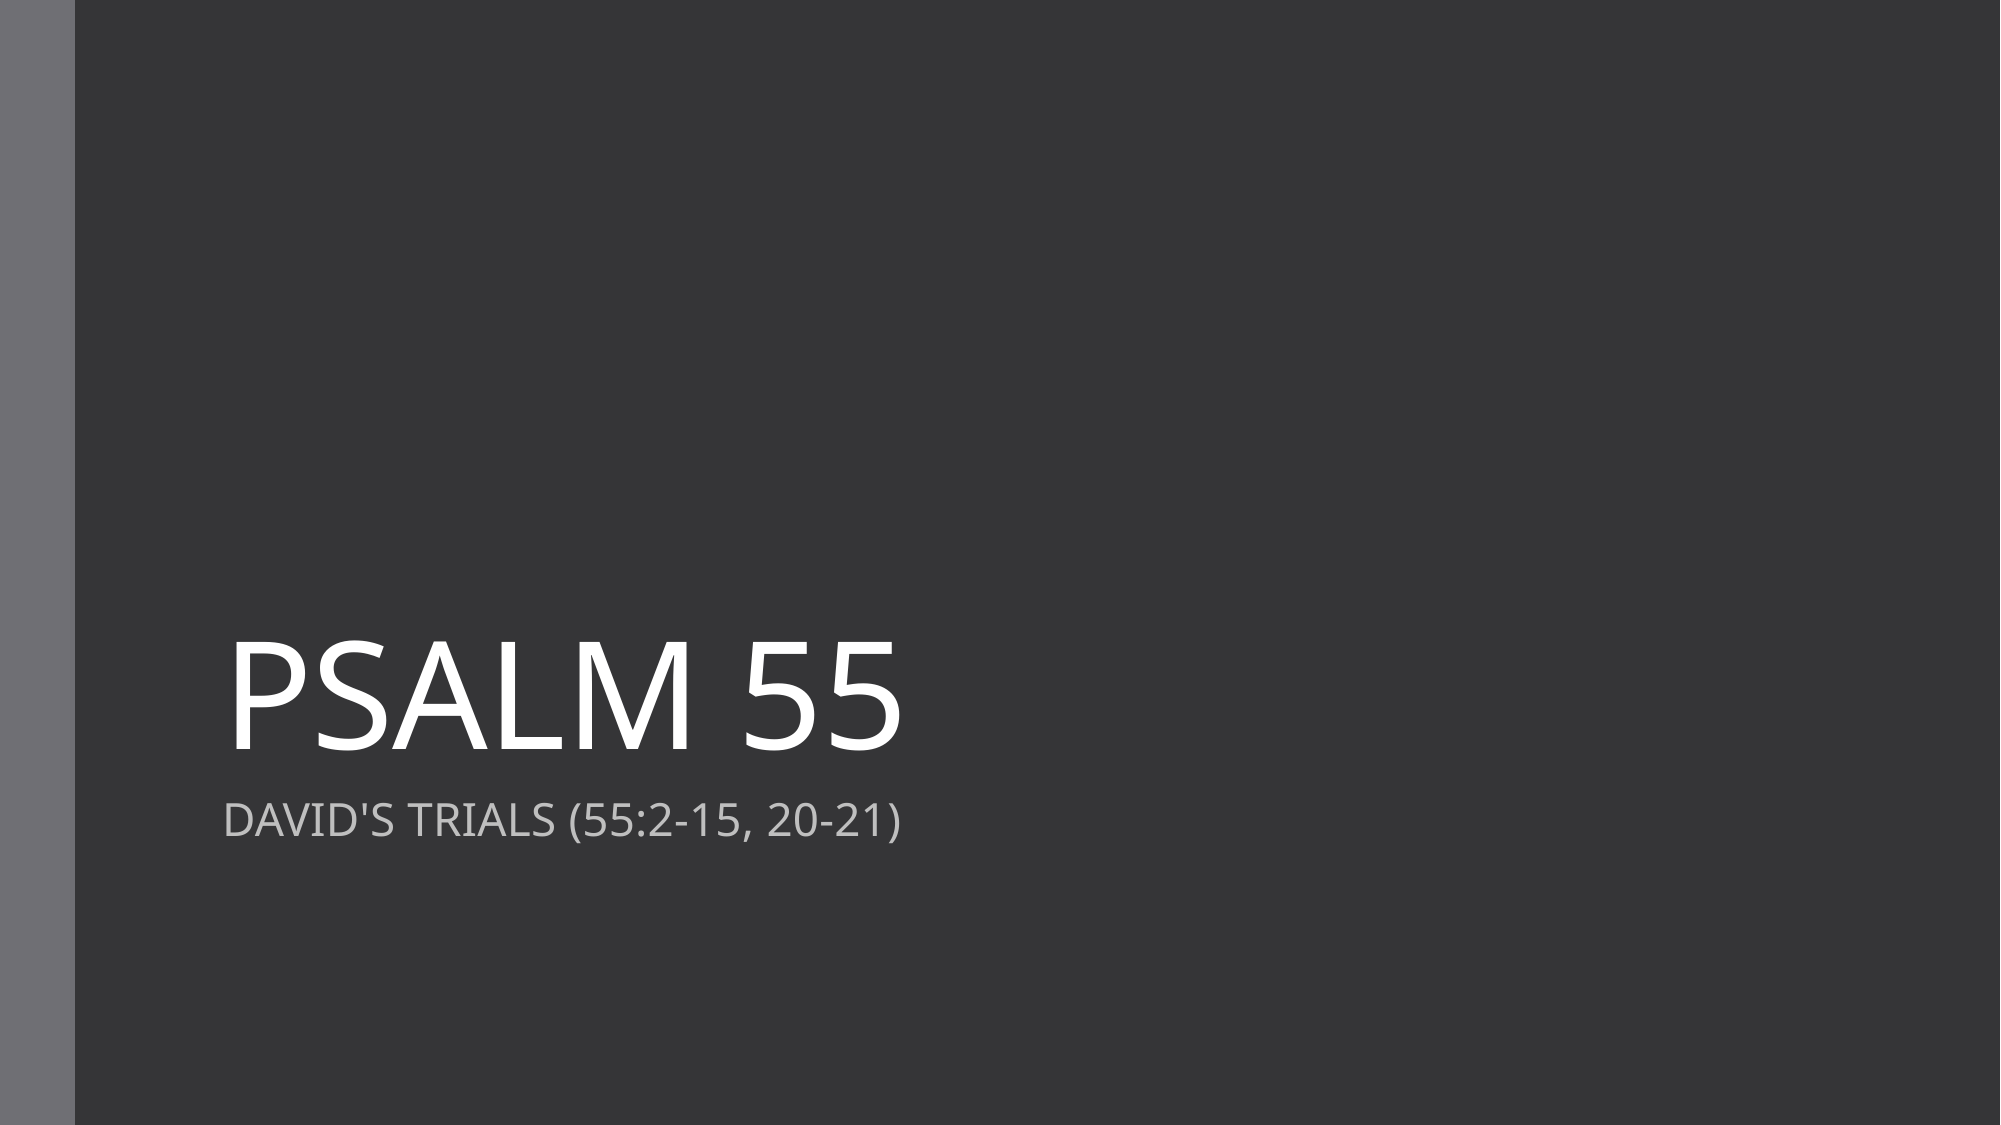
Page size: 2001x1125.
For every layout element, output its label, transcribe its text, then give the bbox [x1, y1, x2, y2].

subtitle DAVID'S TRIALS (55:2-15, 20-21) [206, 787, 1752, 1066]
title PSALM 55 [206, 124, 1752, 787]
